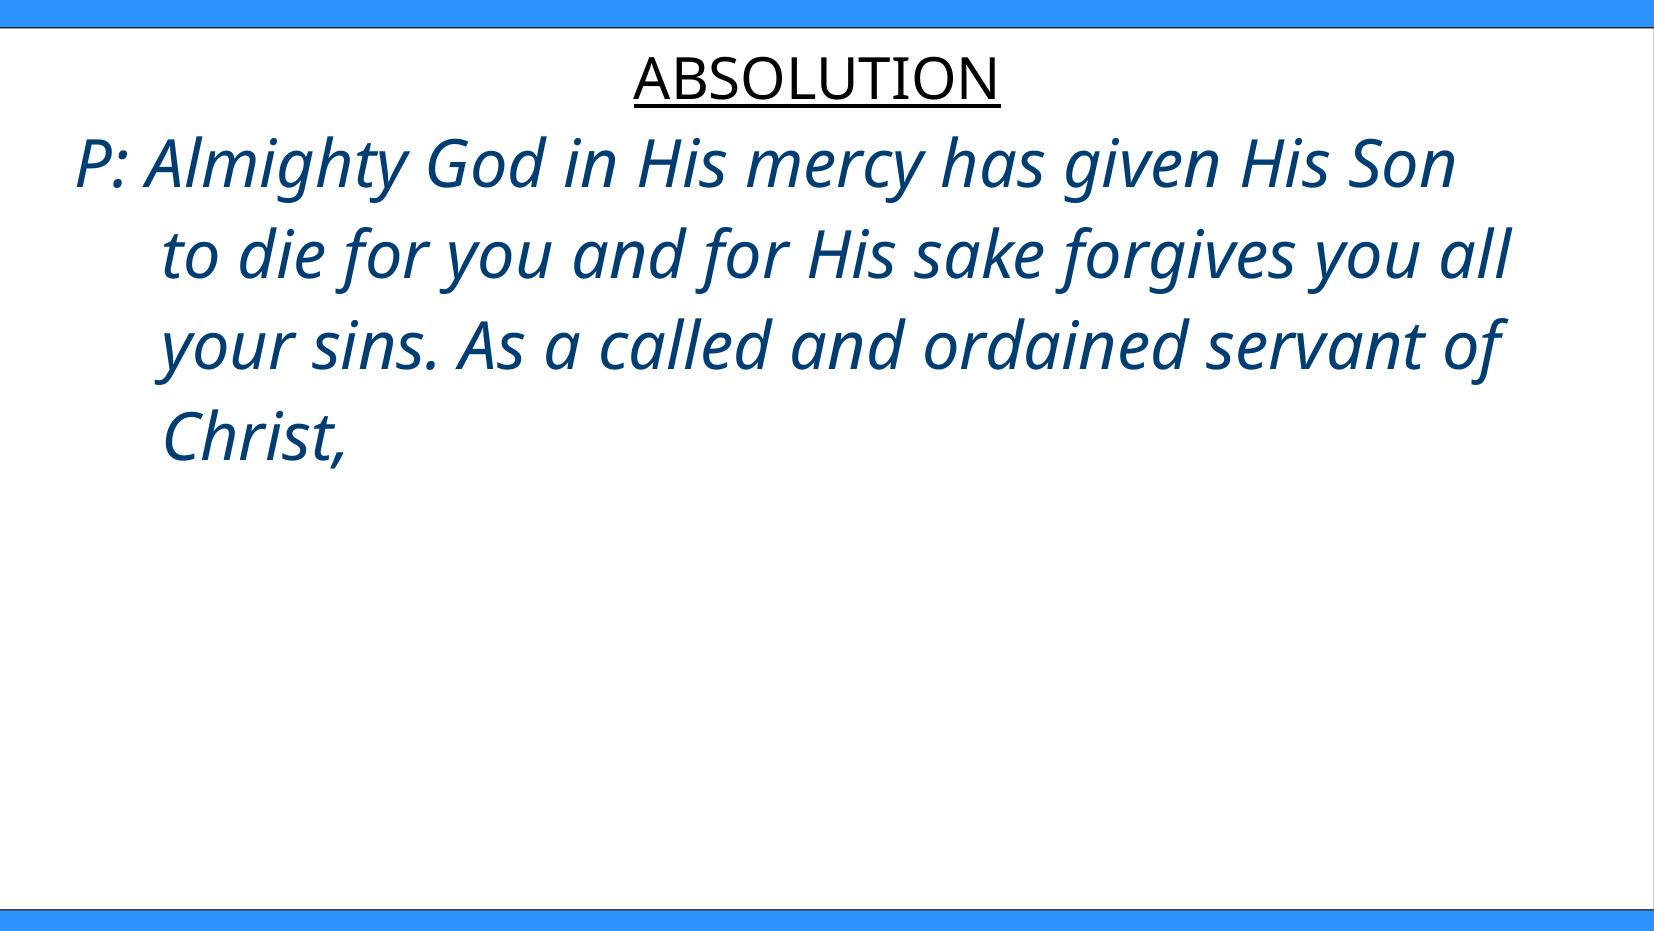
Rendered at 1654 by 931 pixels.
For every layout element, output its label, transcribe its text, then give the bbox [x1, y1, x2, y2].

picture [0, 0, 1654, 931]
text_box ABSOLUTION P: Almighty God in His mercy has given His Son to die for you and for His sake forgives you all your sins. As a called and ordained servant of Christ, [60, 30, 1576, 484]
